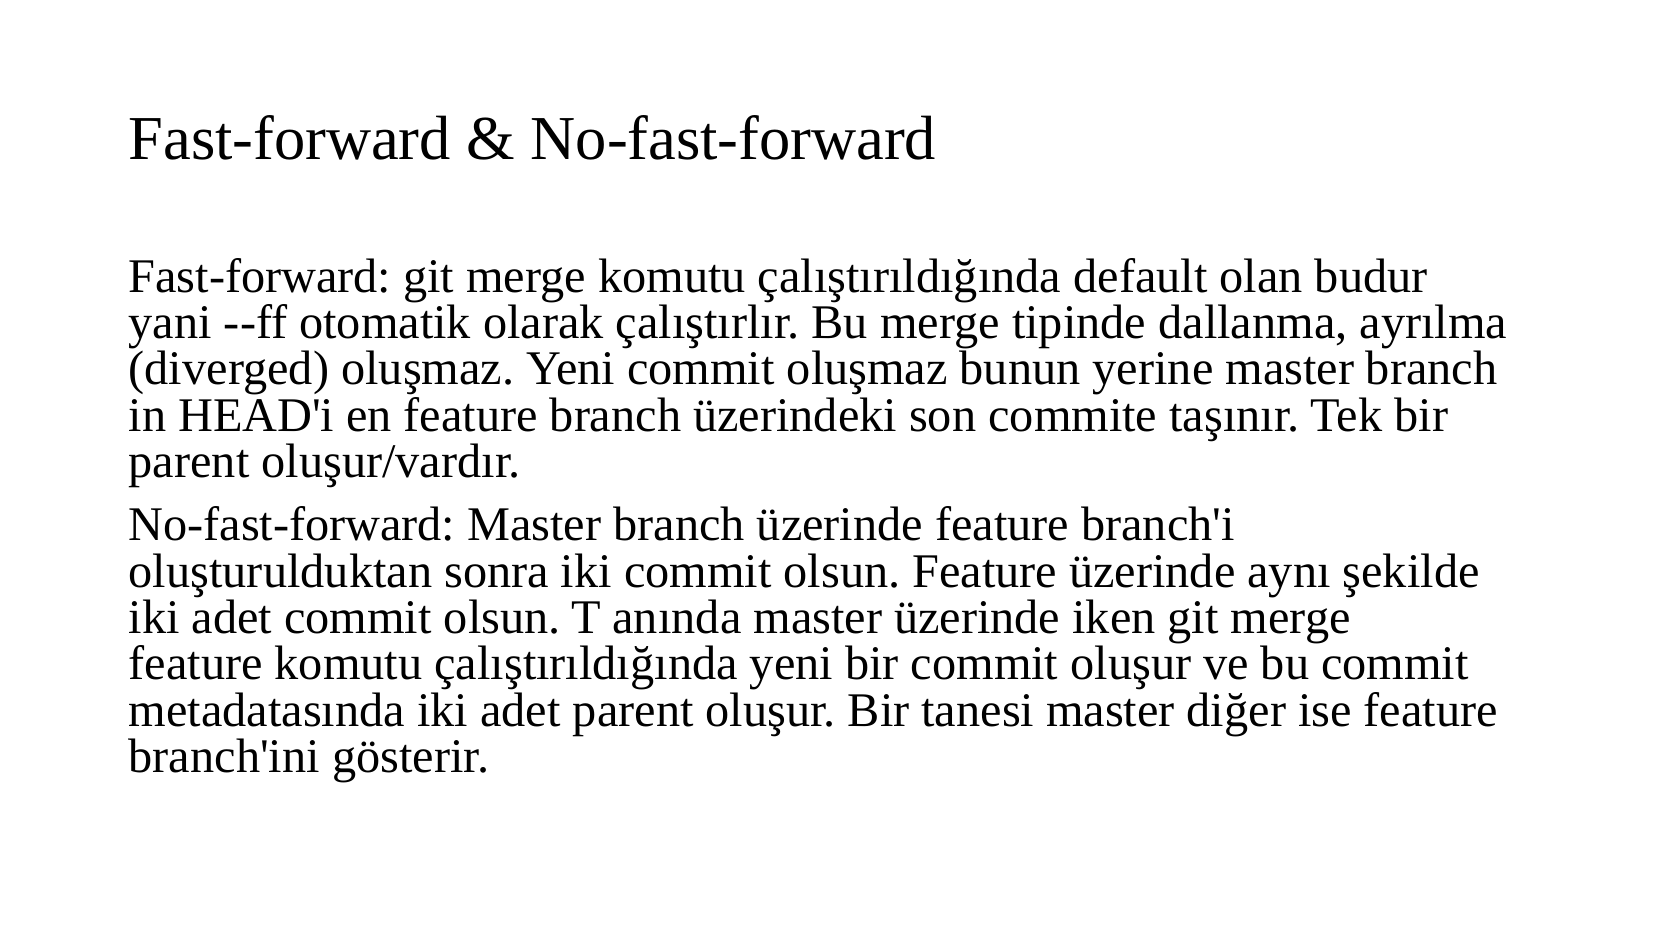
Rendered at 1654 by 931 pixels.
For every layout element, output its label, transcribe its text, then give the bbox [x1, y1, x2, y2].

list Fast-forward: git merge komutu çalıştırıldığında default olan budur yani --ff otomatik olarak çalıştırlır. Bu merge tipinde dallanma, ayrılma (diverged) oluşmaz. Yeni commit oluşmaz bunun yerine master branch in HEAD'i en feature branch üzerindeki son commite taşınır. Tek bir parent oluşur/vardır. No-fast-forward: Master branch üzerinde feature branch'i oluşturulduktan sonra iki commit olsun. Feature üzerinde aynı şekilde iki adet commit olsun. T anında master üzerinde iken git merge feature komutu çalıştırıldığında yeni bir commit oluşur ve bu commit metadatasında iki adet parent oluşur. Bir tanesi master diğer ise feature branch'ini gösterir. [113, 247, 1540, 838]
title Fast-forward & No-fast-forward [113, 49, 1540, 230]
